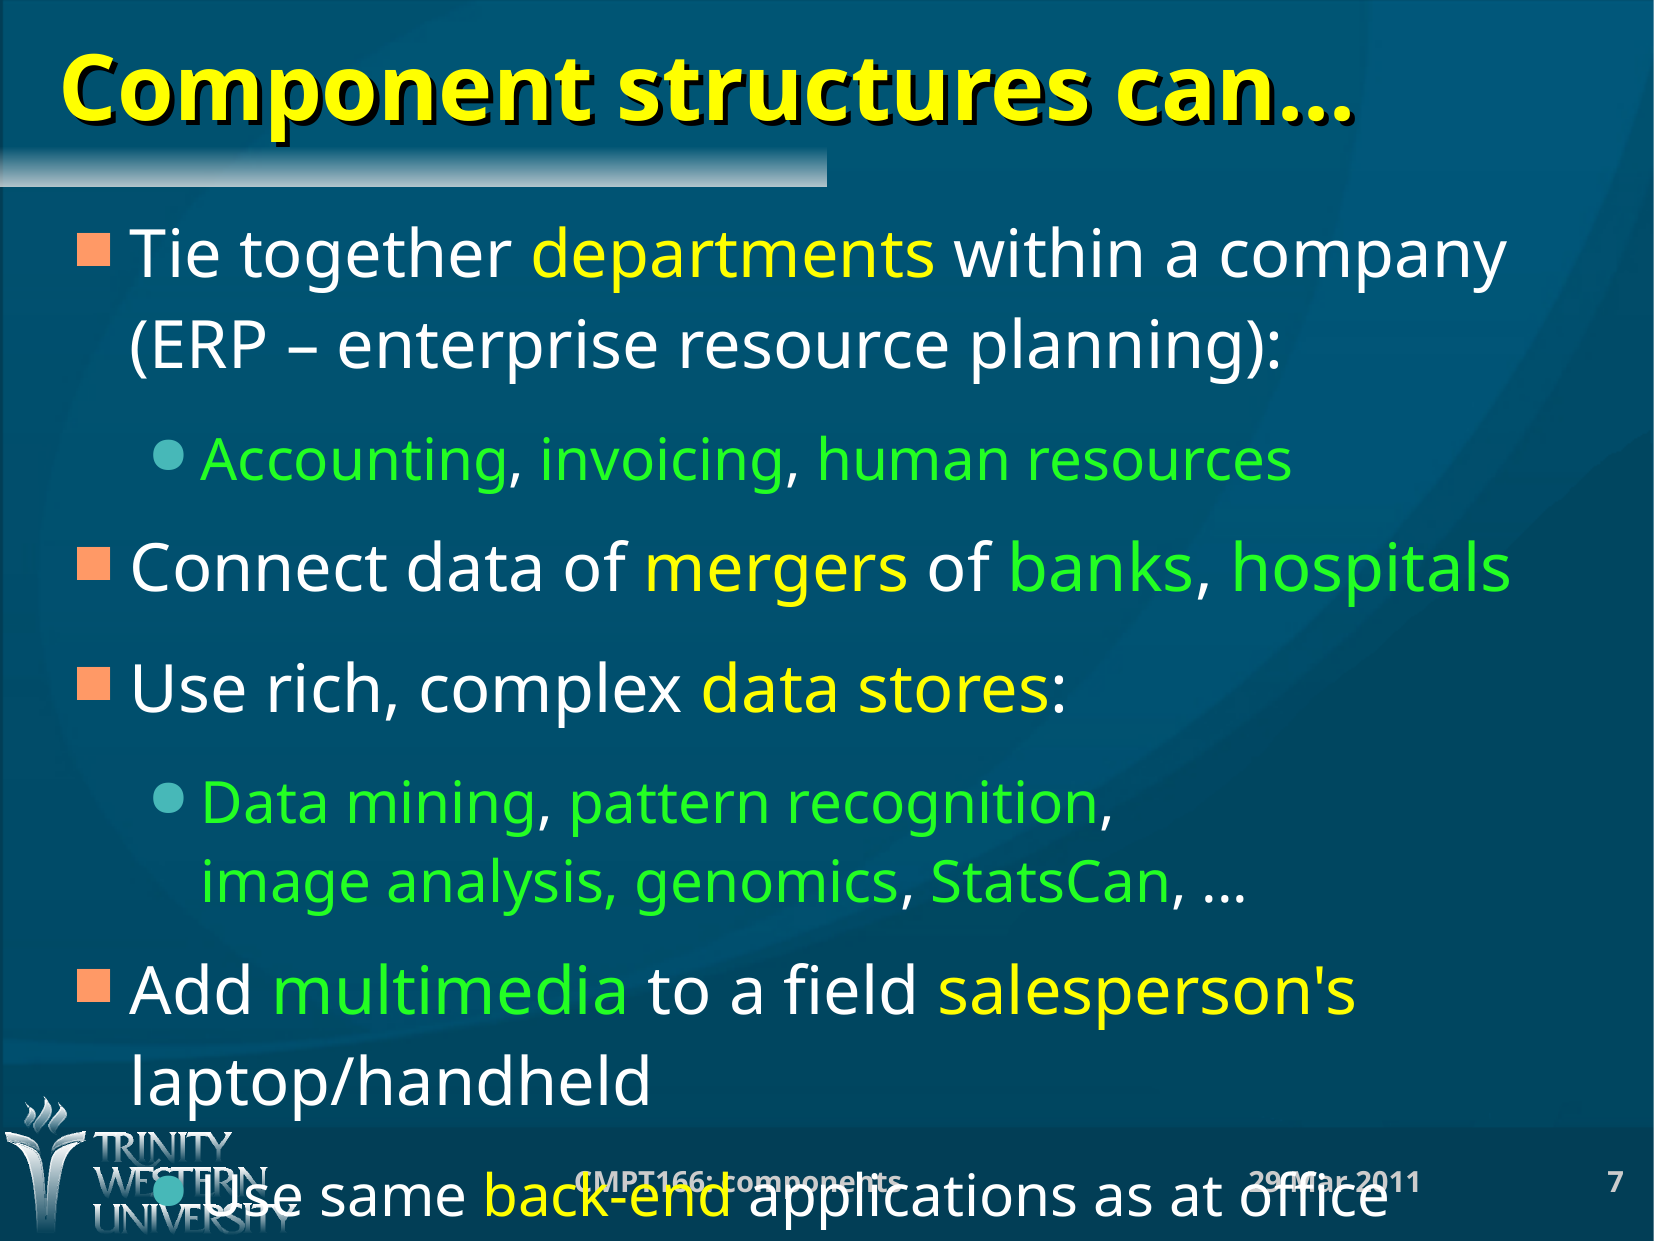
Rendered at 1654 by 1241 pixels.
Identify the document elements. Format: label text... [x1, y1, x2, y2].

text_box Client Browser [0, 154, 827, 158]
list Tie together departments within a company (ERP – enterprise resource planning): Accounting, invoicing, human resources Connect data of mergers of banks, hospitals Use rich, complex data stores: Data mining, pattern recognition, image analysis, genomics, StatsCan, ... Add multimedia to a field salesperson's laptop/handheld Use same back-end applications as at office [59, 206, 1625, 1110]
title Component structures can... [59, 19, 1595, 148]
picture [38, 1227, 54, 1232]
